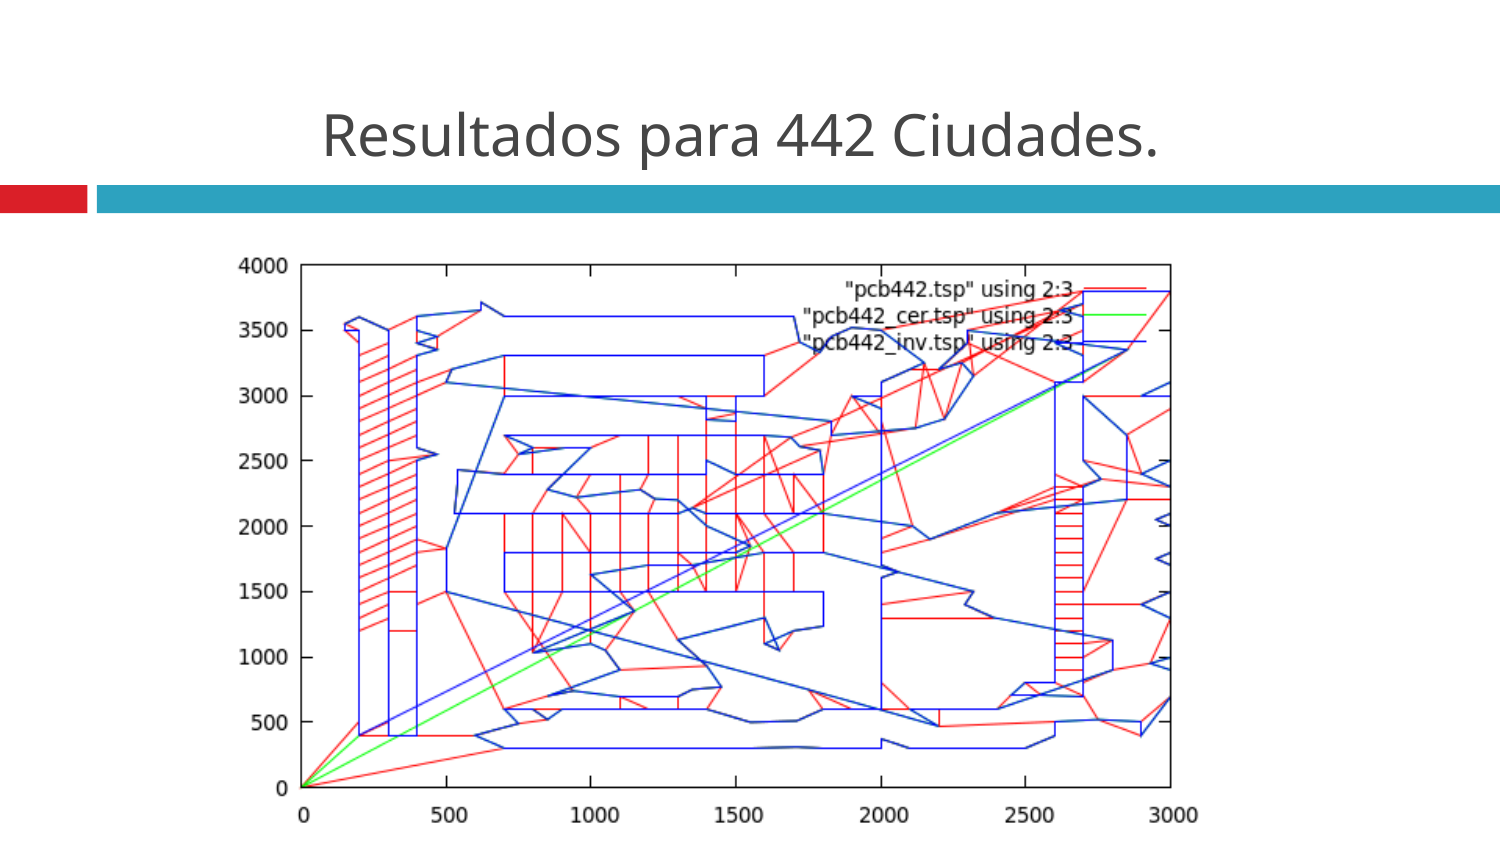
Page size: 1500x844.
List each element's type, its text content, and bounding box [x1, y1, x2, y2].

text_box Resultados para 442 Ciudades. [123, 87, 1359, 178]
picture [224, 247, 1203, 838]
